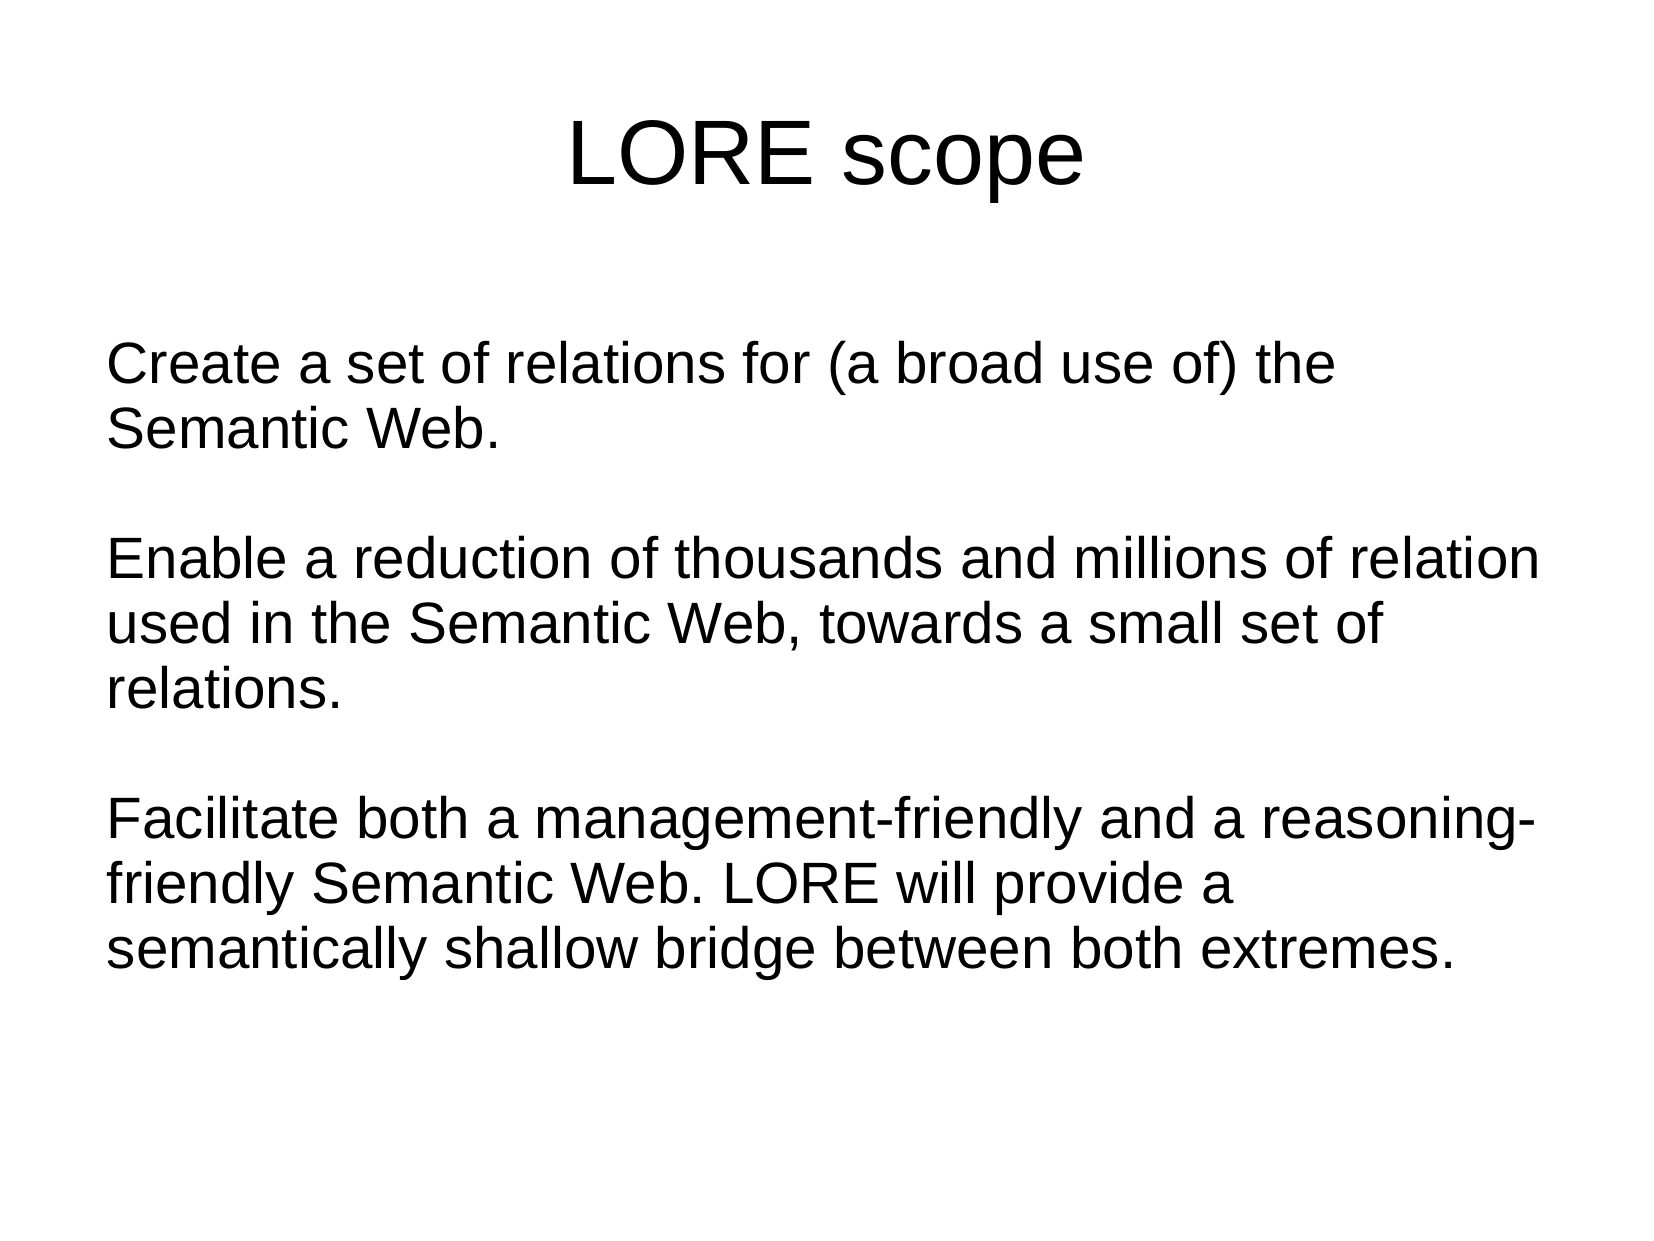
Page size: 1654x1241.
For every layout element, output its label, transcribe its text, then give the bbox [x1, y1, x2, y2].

title LORE scope [82, 49, 1571, 257]
text_box Create a set of relations for (a broad use of) the Semantic Web. Enable a reduction of thousands and millions of relation used in the Semantic Web, towards a small set of relations. Facilitate both a management-friendly and a reasoning-friendly Semantic Web. LORE will provide a semantically shallow bridge between both extremes. [92, 258, 1567, 1051]
